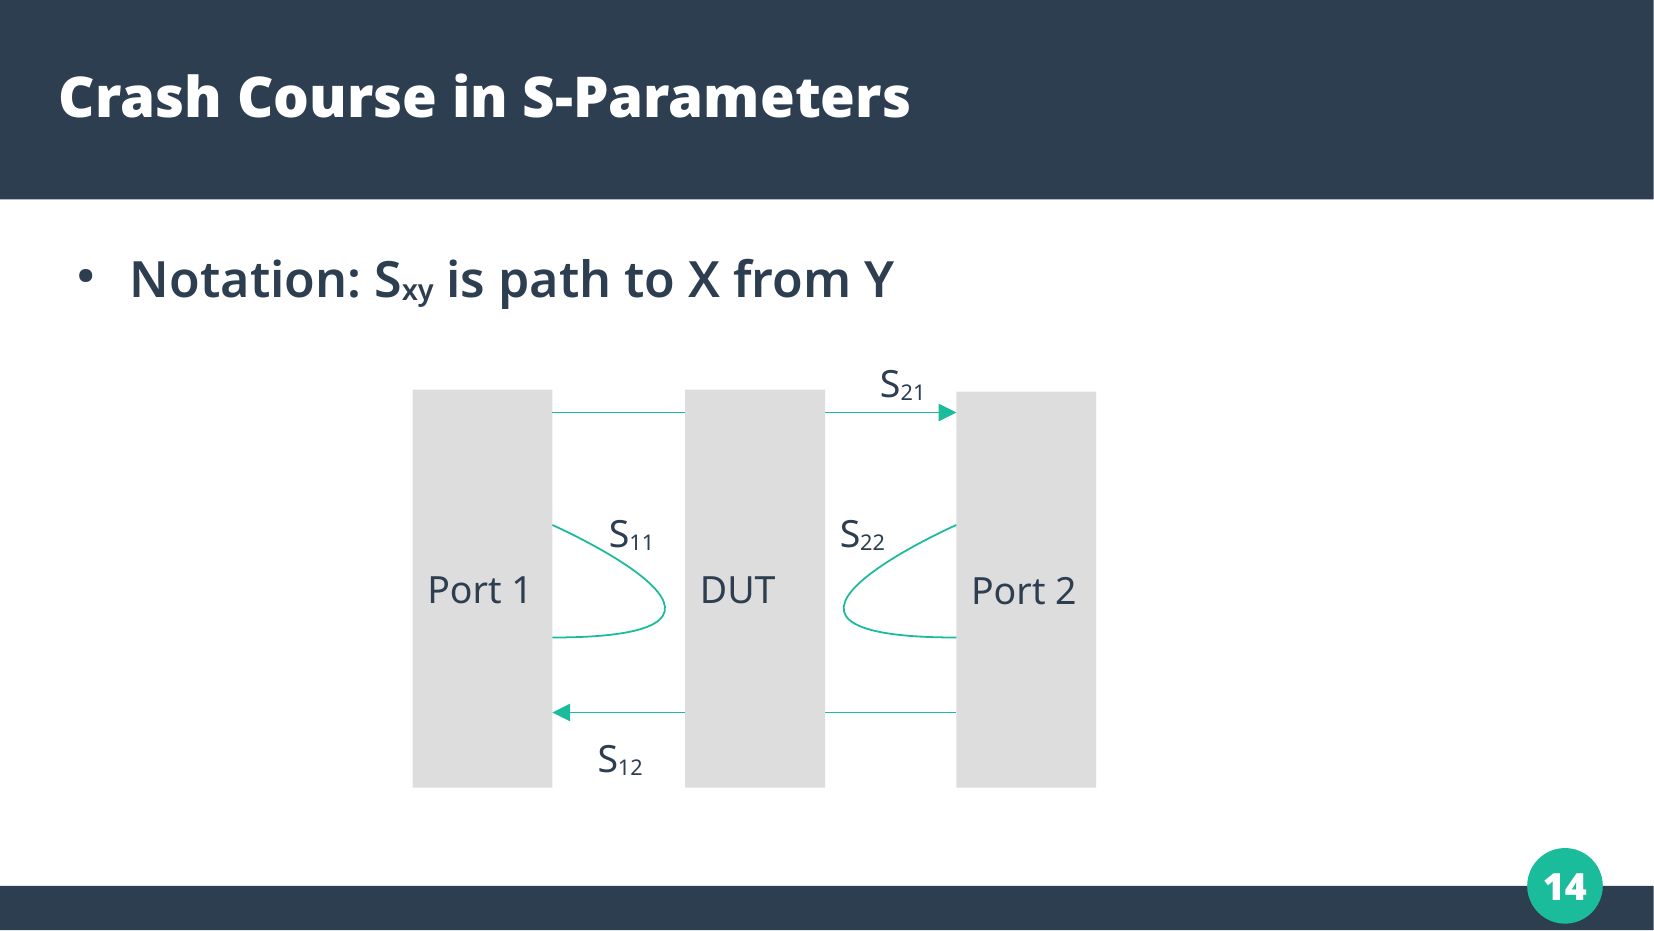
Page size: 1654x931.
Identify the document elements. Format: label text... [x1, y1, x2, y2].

text_box S22 [826, 504, 906, 563]
list Notation: Sxy is path to X from Y [59, 243, 1595, 864]
text_box S11 [594, 504, 676, 563]
title Crash Course in S-Parameters [59, 37, 1595, 155]
text_box Port 2 [956, 391, 1097, 788]
text_box S12 [582, 729, 664, 788]
text_box DUT [685, 389, 826, 788]
text_box S21 [865, 354, 947, 413]
text_box Port 1 [412, 389, 553, 788]
